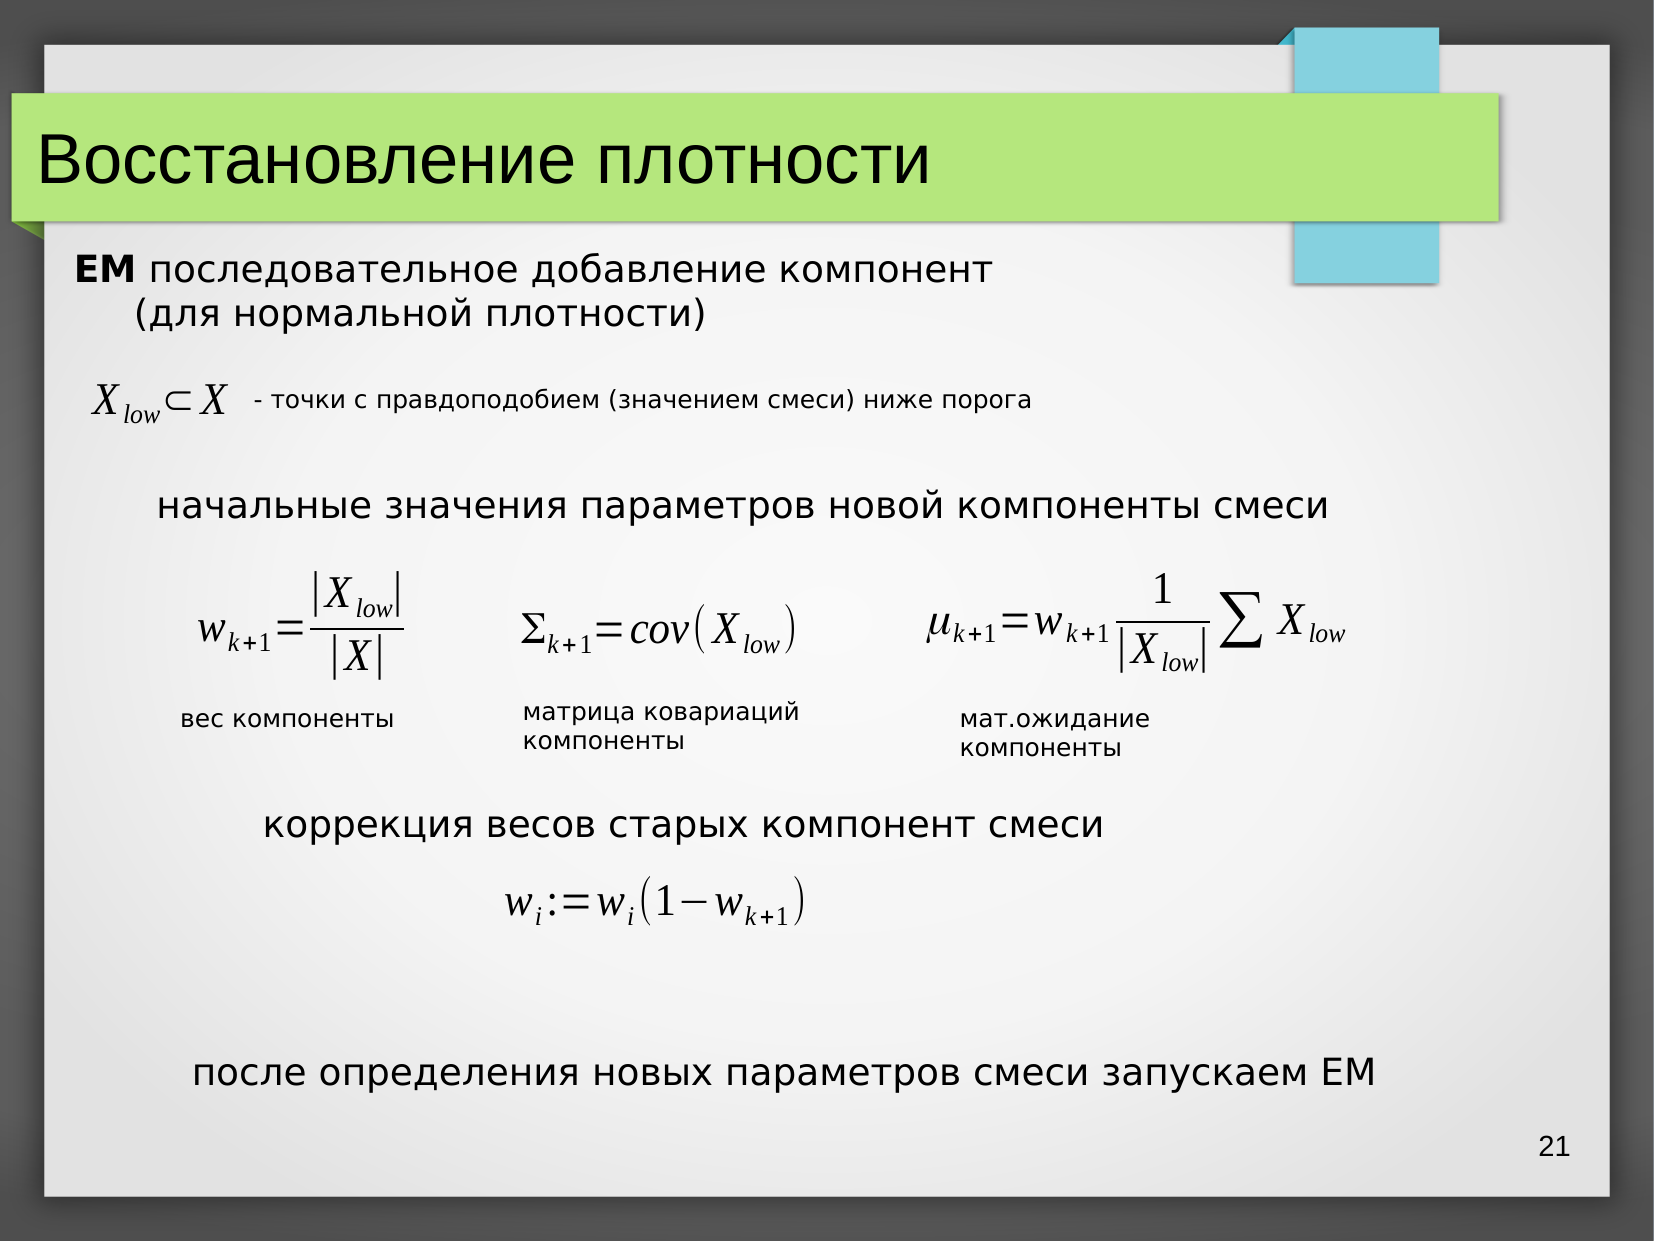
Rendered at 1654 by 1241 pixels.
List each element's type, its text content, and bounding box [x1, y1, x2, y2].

text_box - точки с правдоподобием (значением смеси) ниже порога [230, 377, 1093, 433]
text_box начальные значения параметров новой компоненты смеси [141, 476, 1347, 544]
chart [513, 602, 804, 662]
chart [496, 873, 812, 934]
text_box вес компоненты [165, 696, 426, 752]
chart [82, 384, 230, 433]
text_box после определения новых параметров смеси запускаем EM [177, 1043, 1477, 1146]
picture [0, 0, 1654, 1241]
text_box коррекция весов старых компонент смеси [248, 795, 1158, 863]
chart [188, 569, 414, 685]
title Восстановление плотности [35, 118, 1489, 200]
text_box матрица ковариаций компоненты [507, 689, 827, 766]
chart [919, 572, 1352, 681]
text_box EM последовательное добавление компонент (для нормальной плотности) [59, 240, 1087, 347]
text_box мат.ожидание компоненты [944, 696, 1264, 773]
